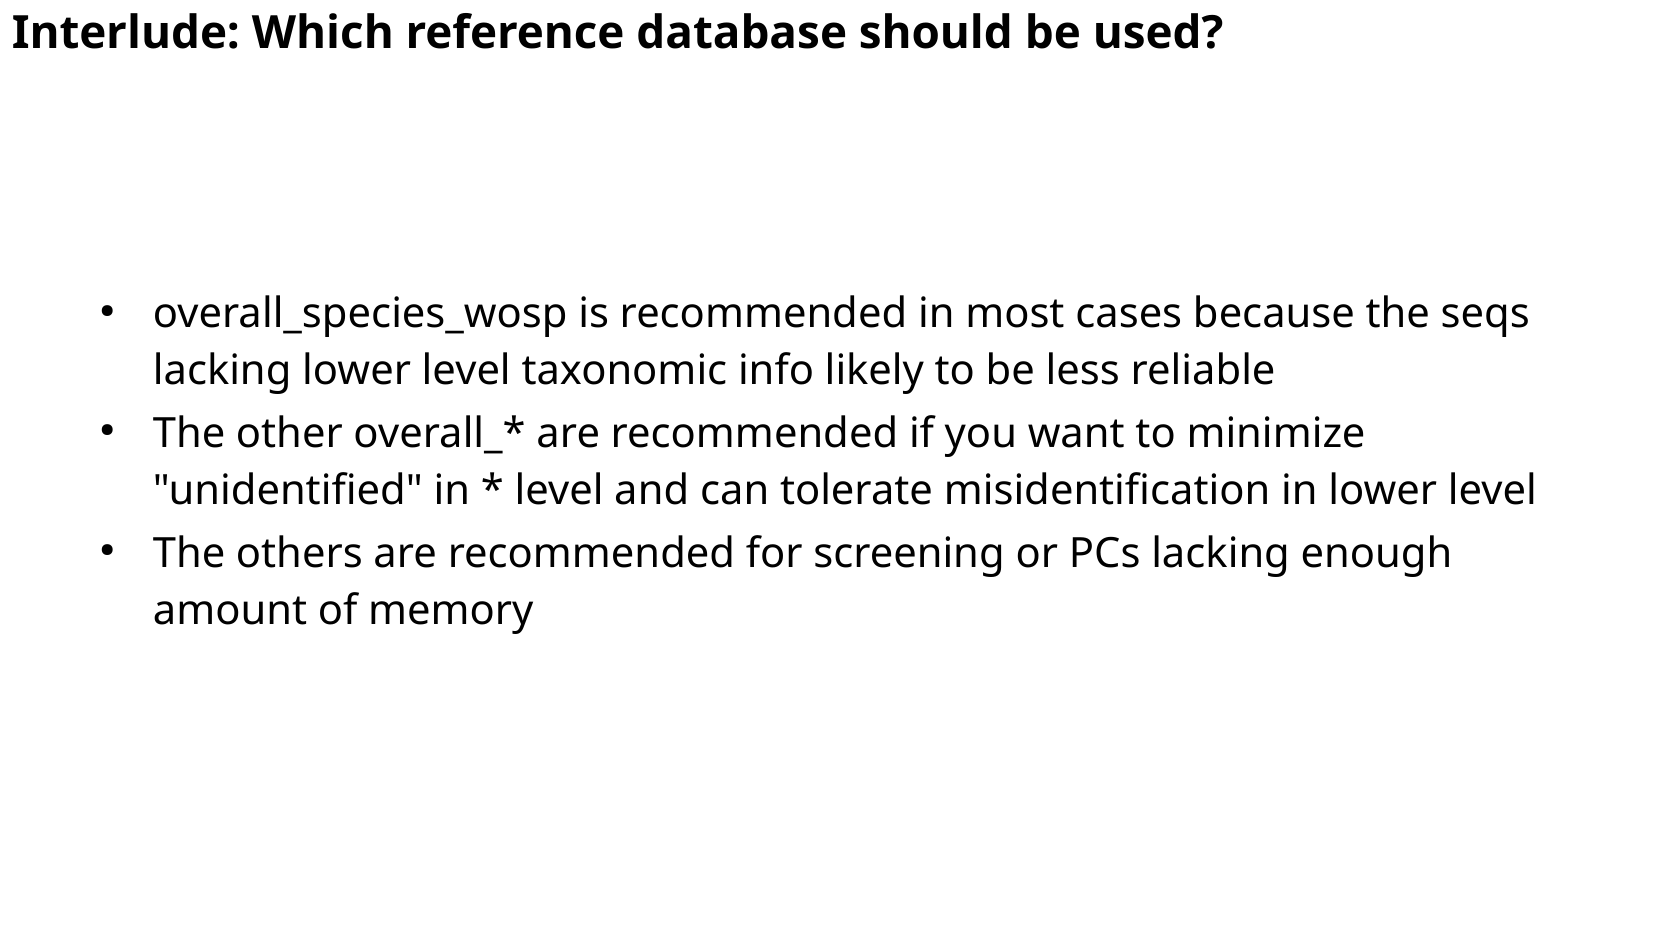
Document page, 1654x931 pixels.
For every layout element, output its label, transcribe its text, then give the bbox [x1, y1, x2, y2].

title Interlude: Which reference database should be used? [11, 0, 1642, 130]
list overall_species_wosp is recommended in most cases because the seqs lacking lower level taxonomic info likely to be less reliable The other overall_* are recommended if you want to minimize "unidentified" in * level and can tolerate misidentification in lower level The others are recommended for screening or PCs lacking enough amount of memory [82, 283, 1571, 648]
